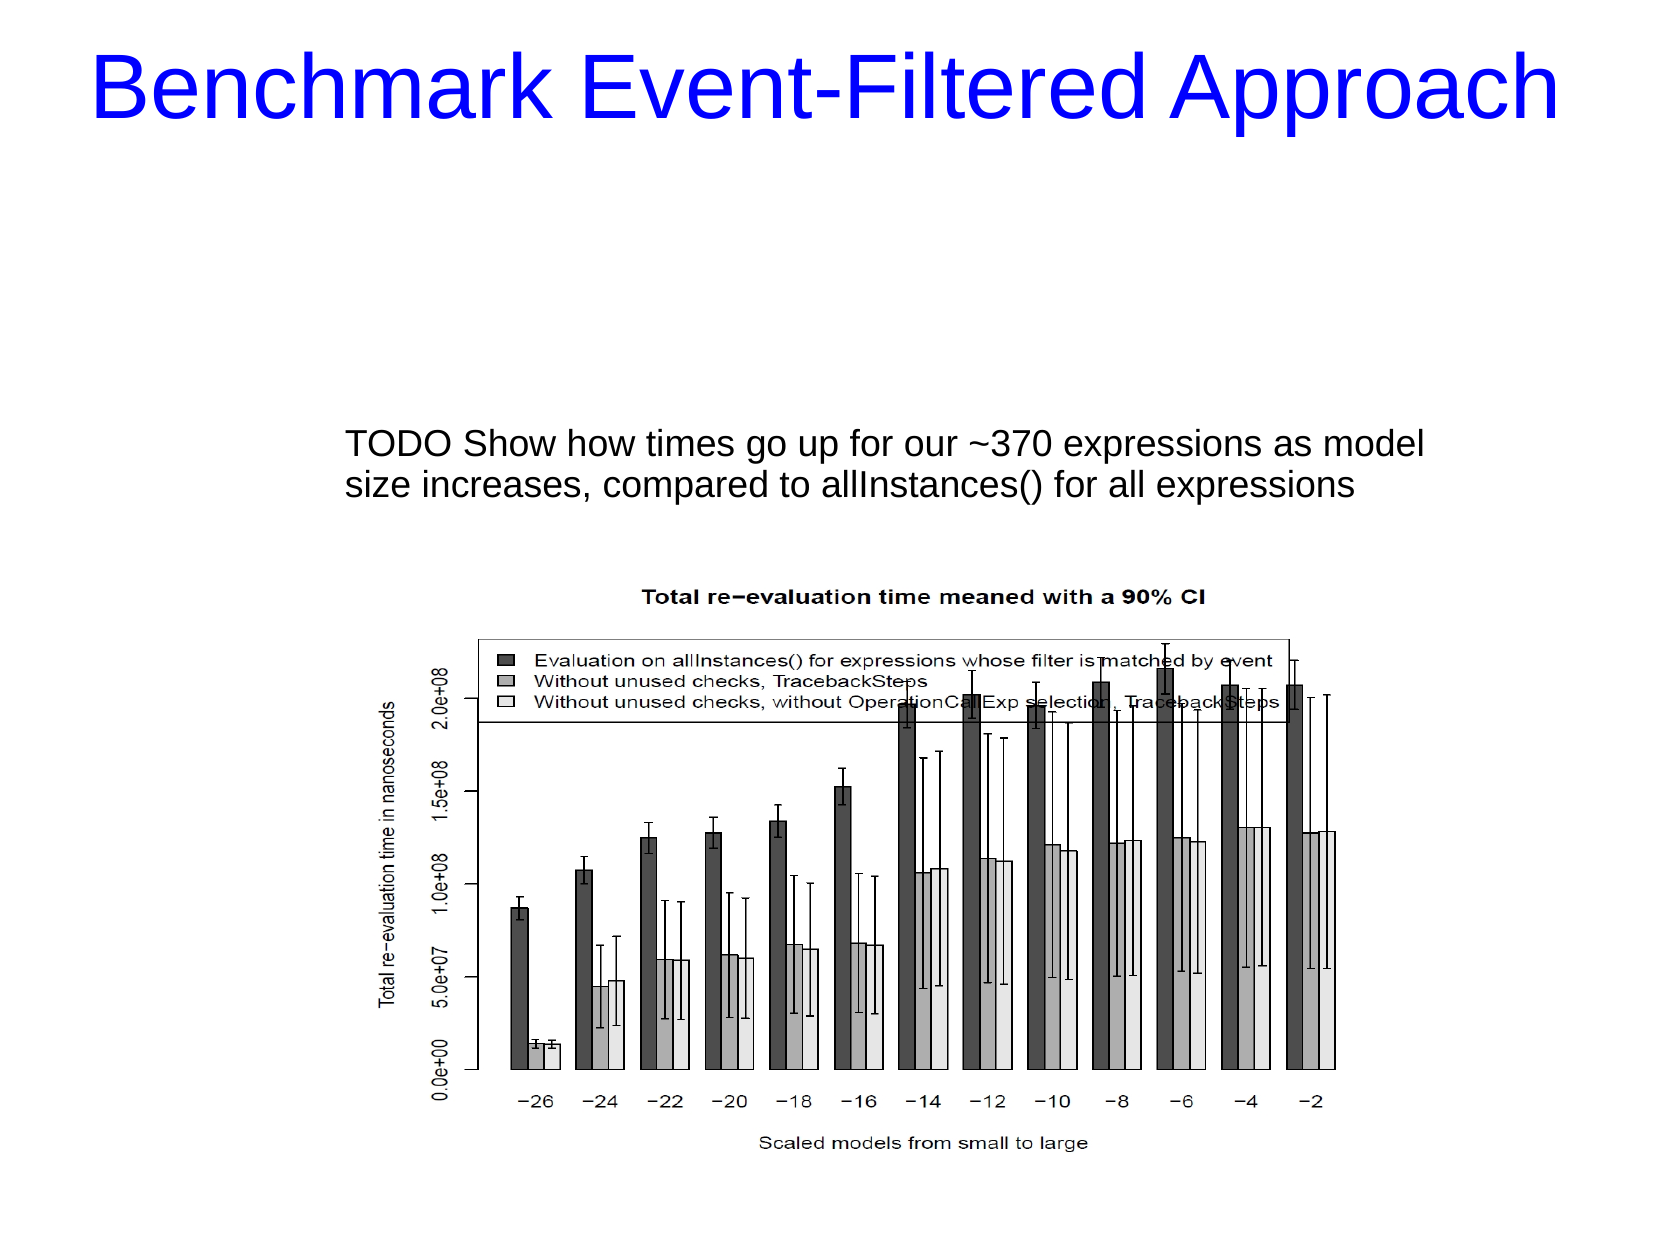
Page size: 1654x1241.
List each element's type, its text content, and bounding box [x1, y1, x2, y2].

title Benchmark Event-Filtered Approach [82, 19, 1571, 155]
text_box TODO Show how times go up for our ~370 expressions as model size increases, compared to allInstances() for all expressions [330, 414, 1439, 514]
picture [372, 576, 1351, 1156]
